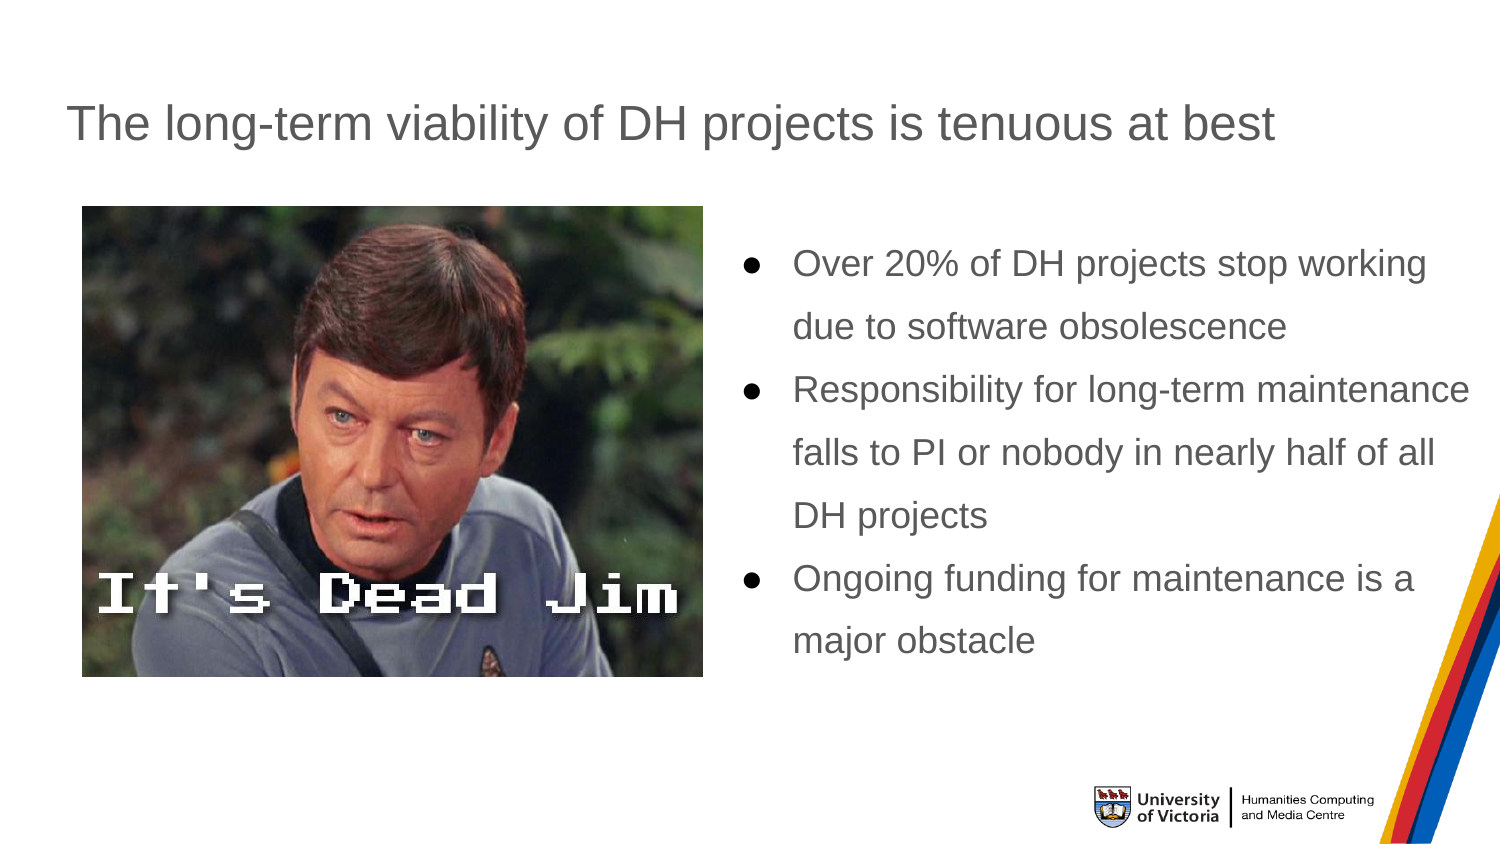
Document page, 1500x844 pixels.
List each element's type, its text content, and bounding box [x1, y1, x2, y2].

title The long-term viability of DH projects is tenuous at best [51, 72, 1449, 167]
picture [82, 206, 703, 677]
list Over 20% of DH projects stop working due to software obsolescence Responsibility for long-term maintenance falls to PI or nobody in nearly half of all DH projects Ongoing funding for maintenance is a major obstacle [702, 206, 1489, 757]
picture [1094, 483, 1500, 844]
